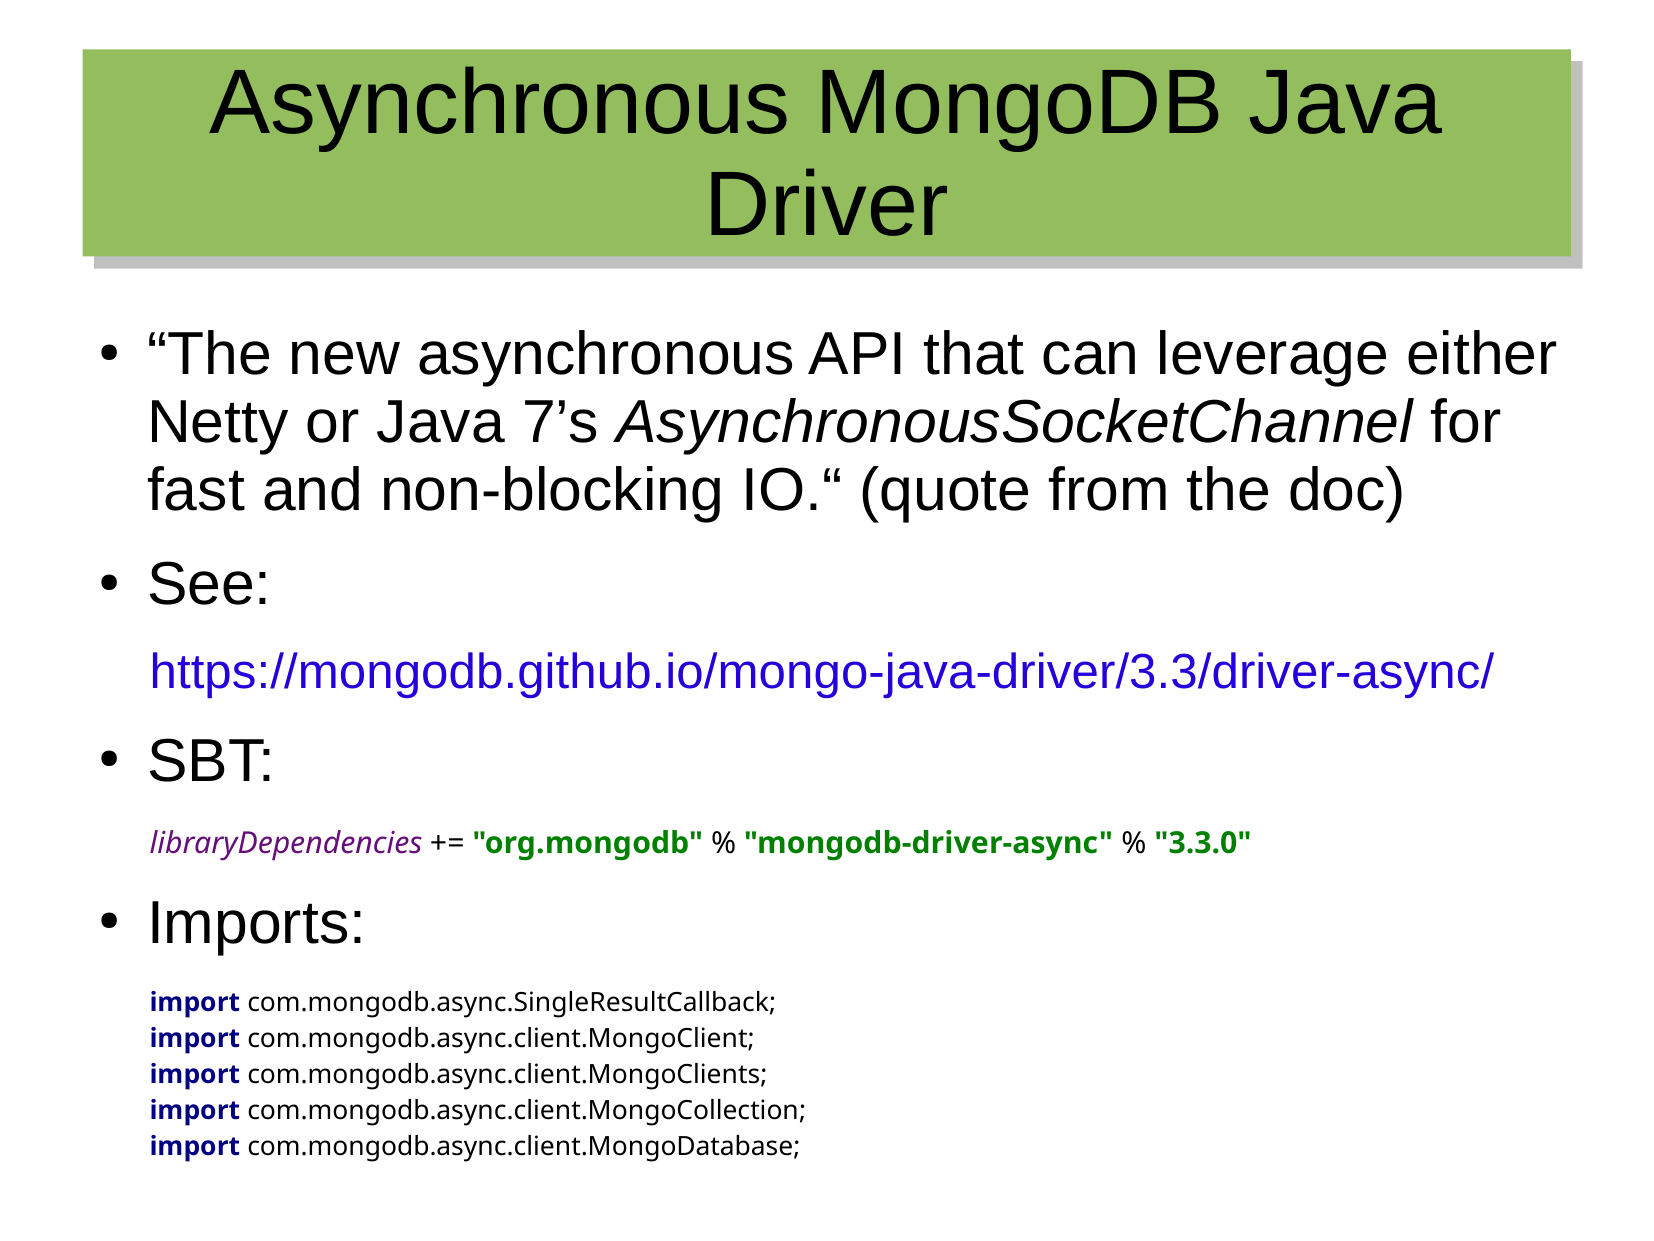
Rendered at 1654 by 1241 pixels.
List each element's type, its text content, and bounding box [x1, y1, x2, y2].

title Asynchronous MongoDB Java Driver [82, 49, 1571, 257]
list “The new asynchronous API that can leverage either Netty or Java 7’s AsynchronousSocketChannel for fast and non-blocking IO.“ (quote from the doc) See: https://mongodb.github.io/mongo-java-driver/3.3/driver-async/ SBT: libraryDependencies += "org.mongodb" % "mongodb-driver-async" % "3.3.0" Imports: import com.mongodb.async.SingleResultCallback; import com.mongodb.async.client.MongoClient; import com.mongodb.async.client.MongoClients; import com.mongodb.async.client.MongoCollection; import com.mongodb.async.client.MongoDatabase; [82, 319, 1571, 1211]
